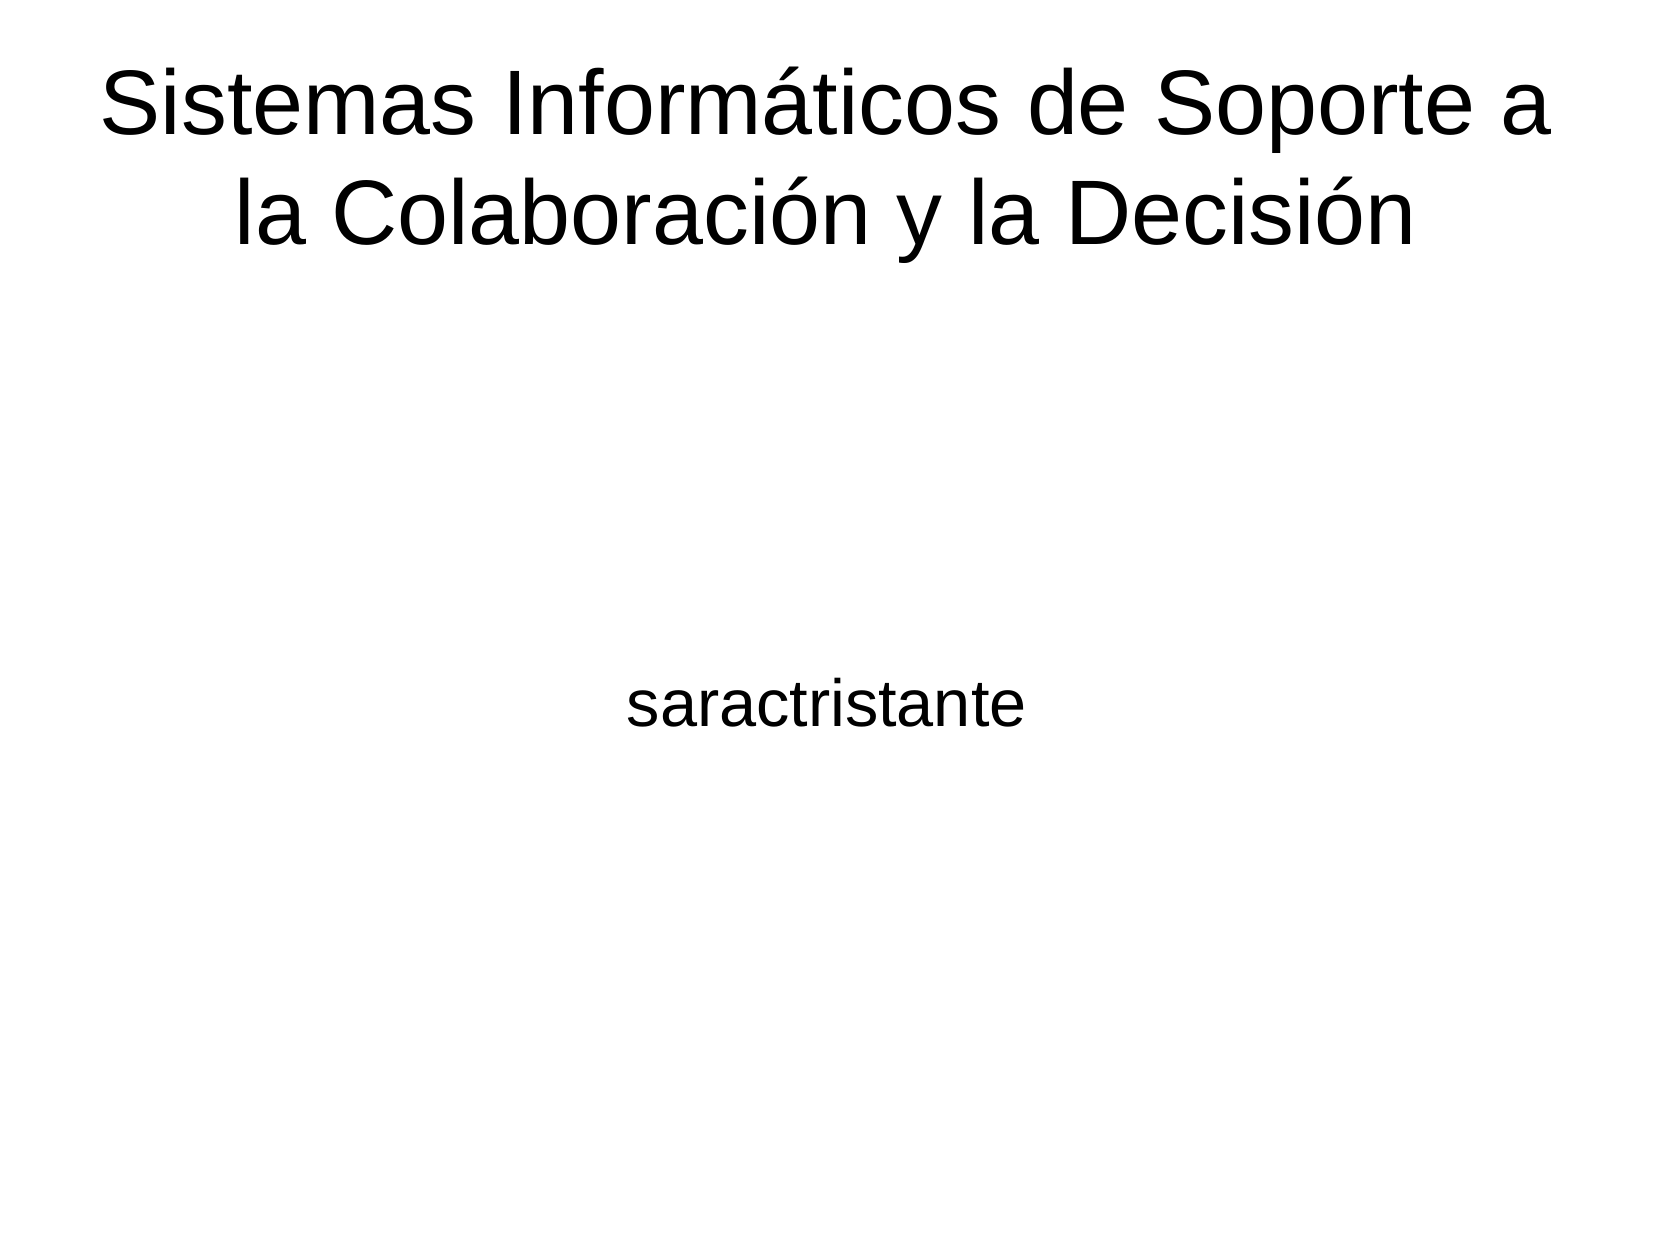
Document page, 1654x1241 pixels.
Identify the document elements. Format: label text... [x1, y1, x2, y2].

subtitle saractristante [82, 659, 1571, 740]
title Sistemas Informáticos de Soporte a la Colaboración y la Decisión [82, 49, 1571, 257]
